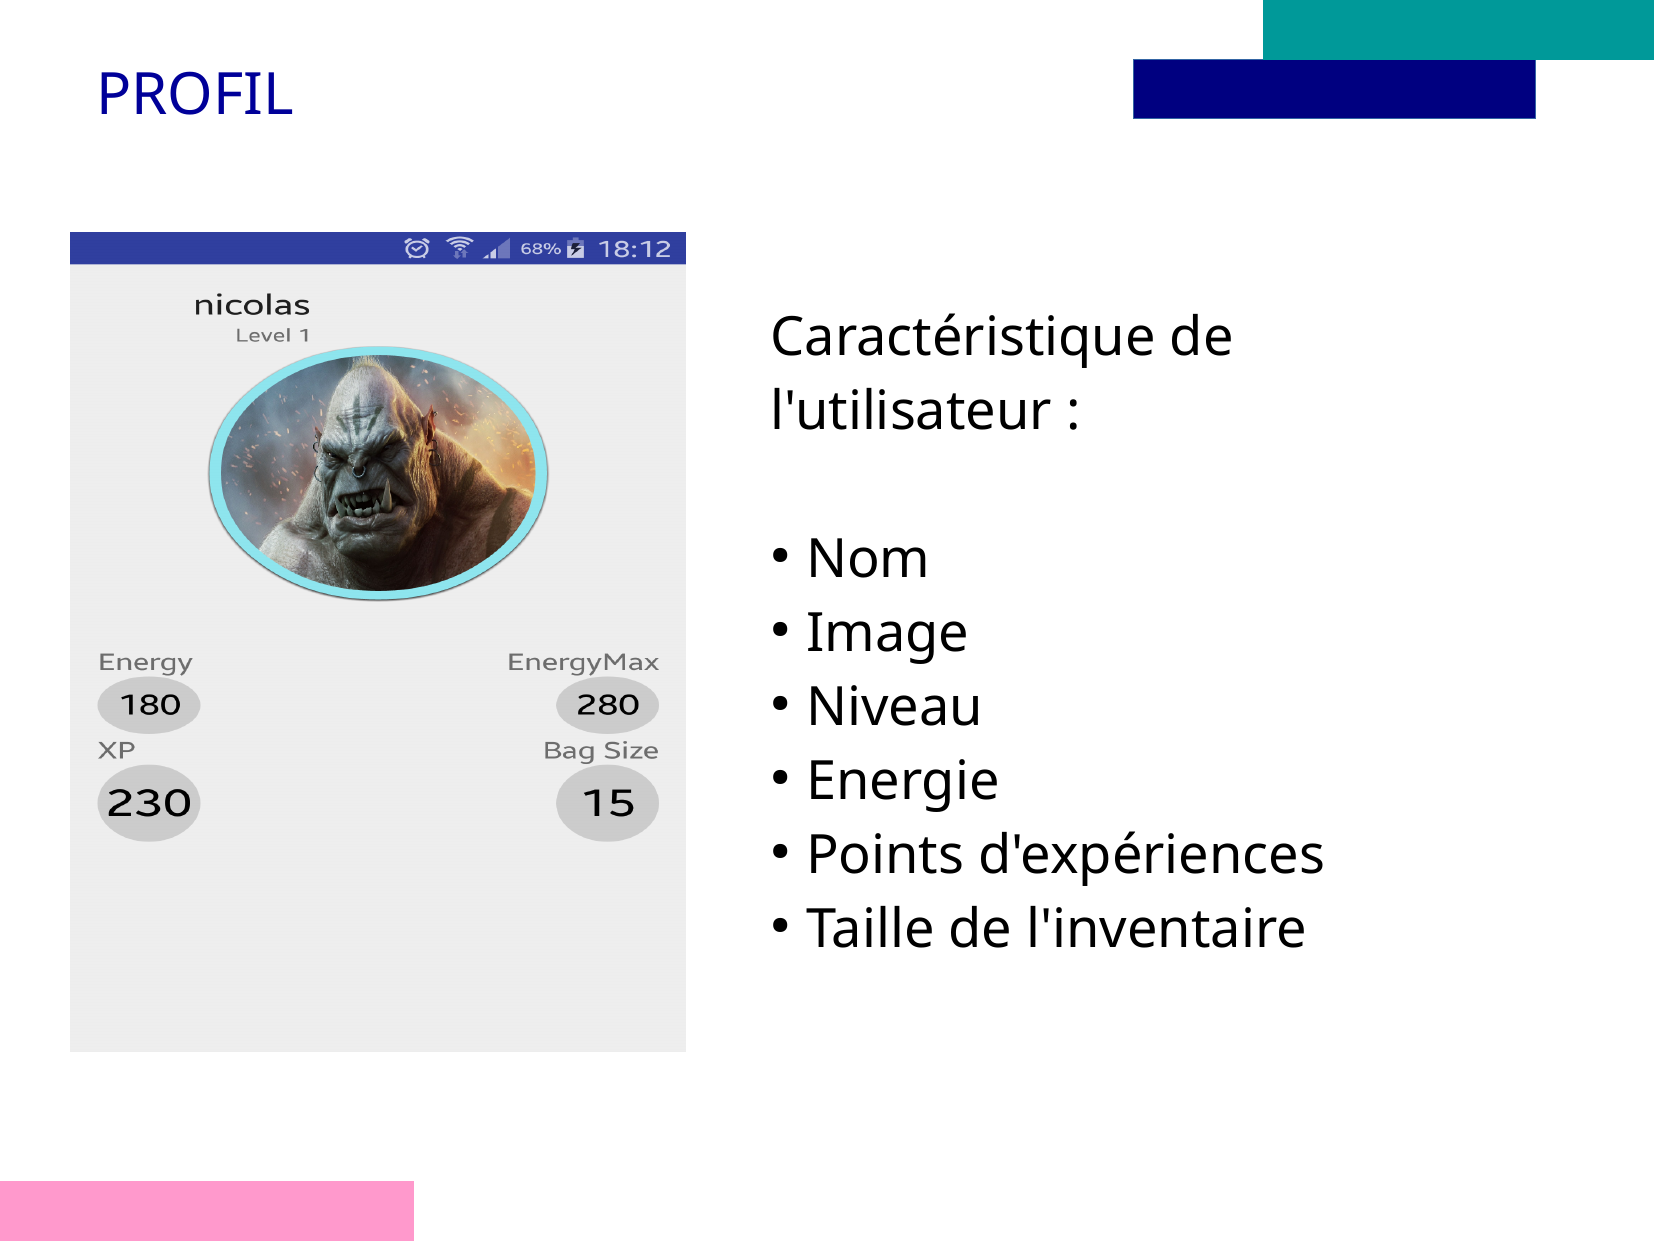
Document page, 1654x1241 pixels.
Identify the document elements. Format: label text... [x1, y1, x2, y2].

picture [70, 232, 686, 1052]
text_box Caractéristique de l'utilisateur : Nom Image Niveau Energie Points d'expériences Taille de l'inventaire [755, 290, 1571, 880]
text_box [0, 1181, 414, 1241]
text_box [1133, 0, 1654, 119]
title PROFIL [35, 23, 355, 160]
